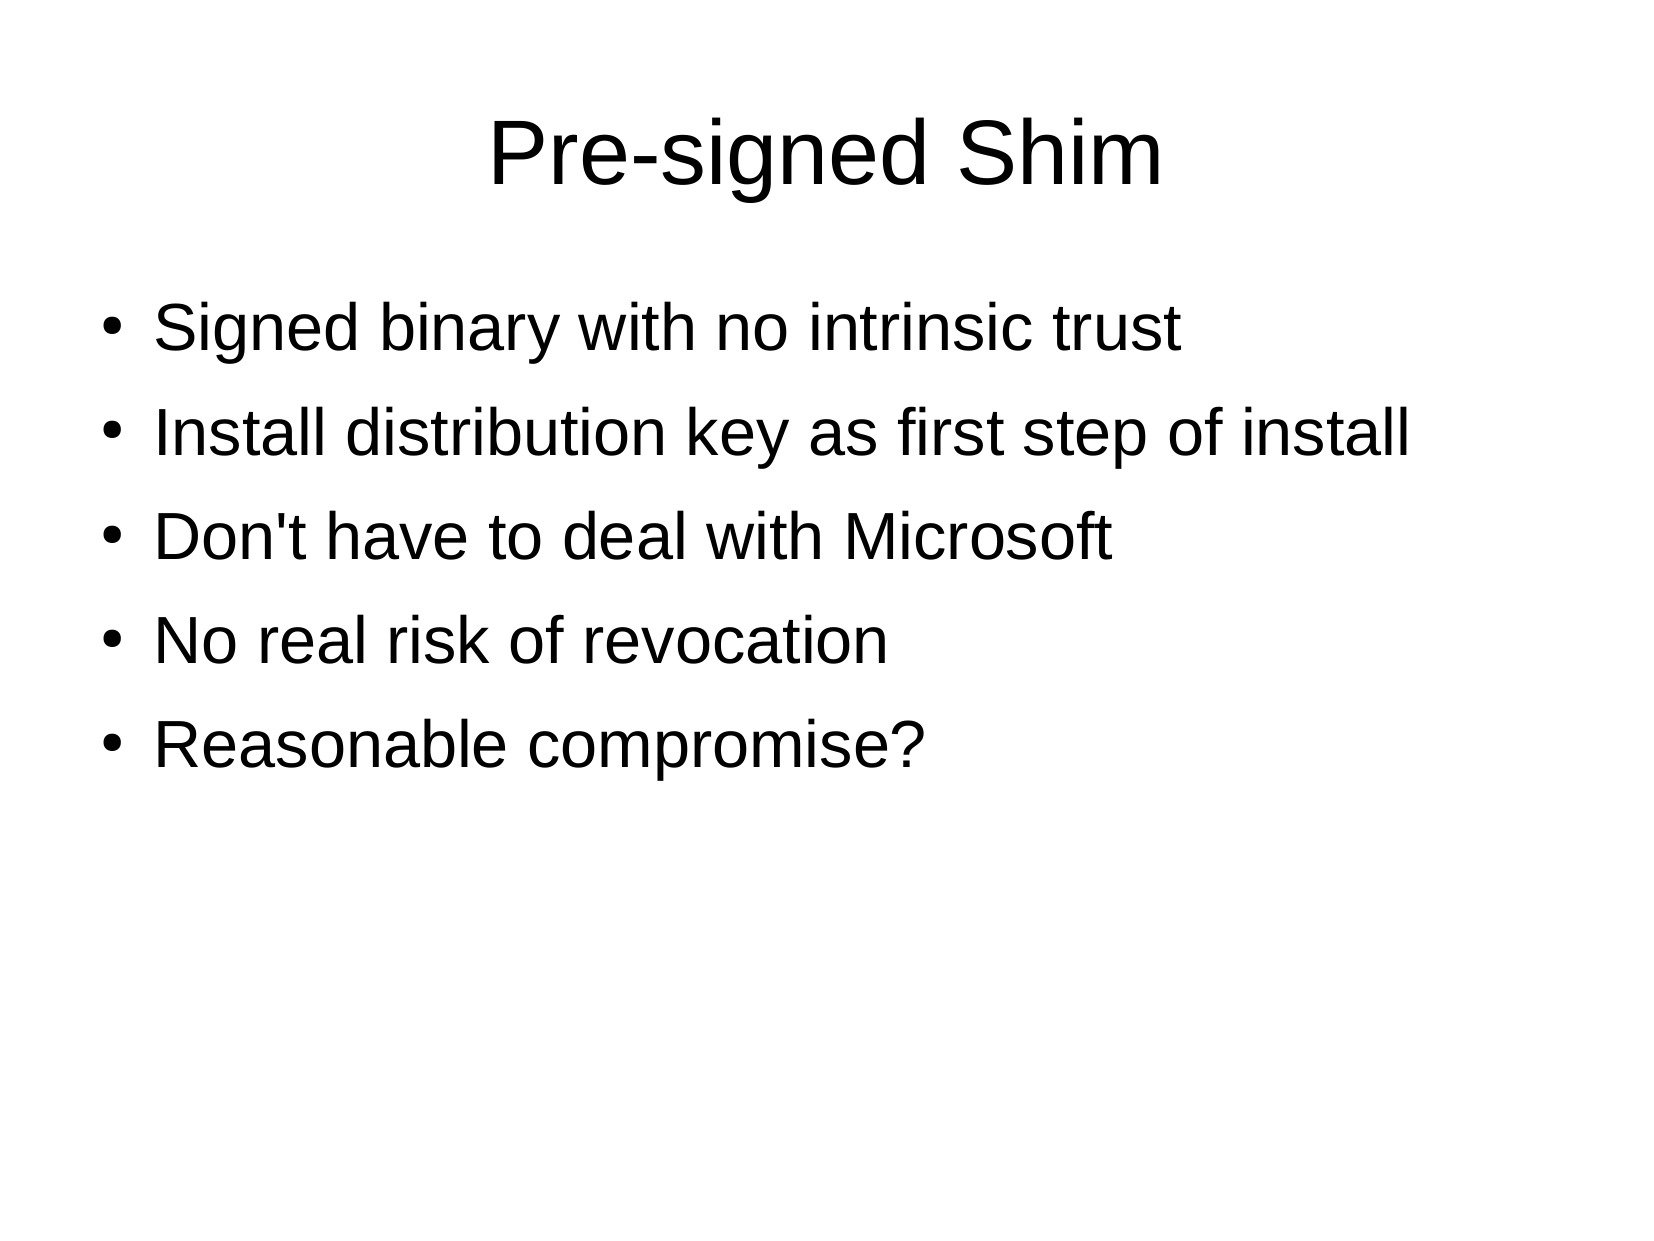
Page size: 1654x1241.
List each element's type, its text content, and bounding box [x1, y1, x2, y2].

title Pre-signed Shim [82, 49, 1571, 257]
list Signed binary with no intrinsic trust Install distribution key as first step of install Don't have to deal with Microsoft No real risk of revocation Reasonable compromise? [82, 290, 1538, 1010]
